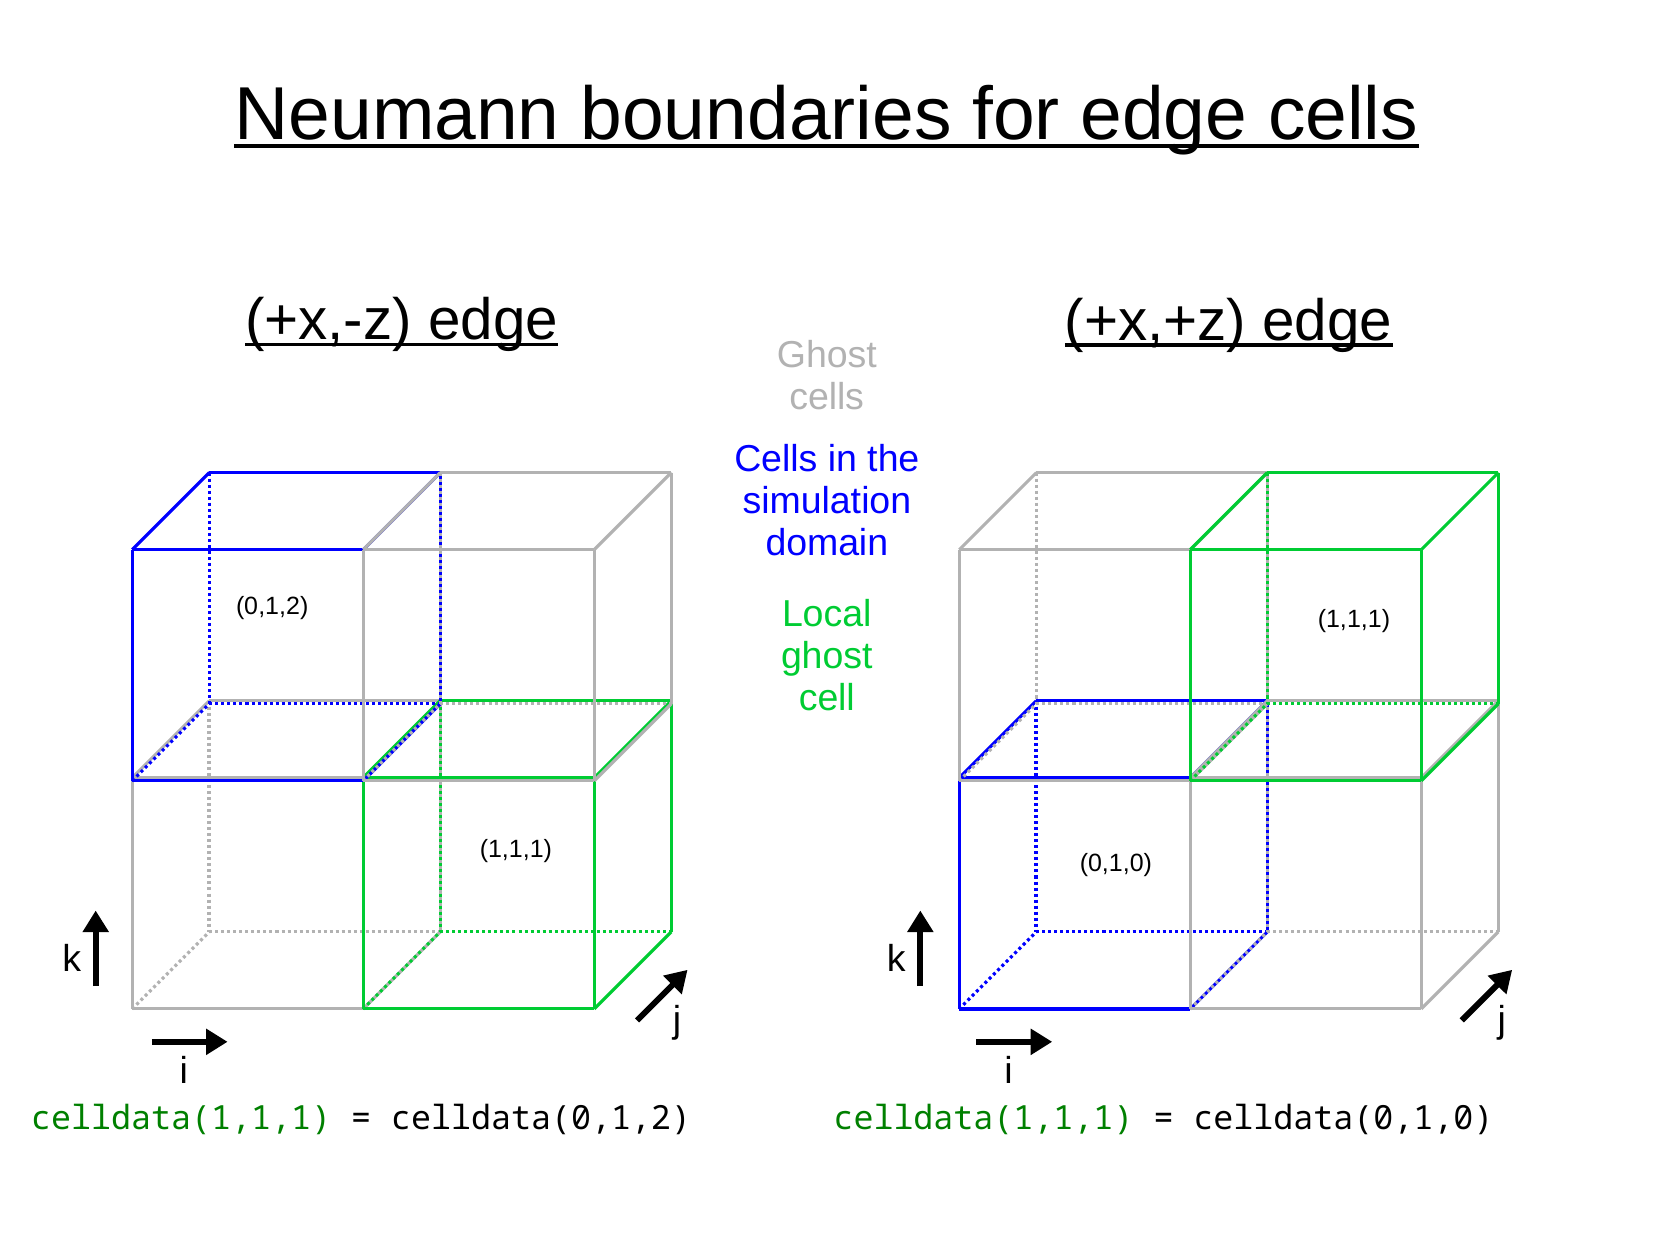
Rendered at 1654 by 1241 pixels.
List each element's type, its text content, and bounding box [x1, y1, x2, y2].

text_box k [42, 929, 101, 987]
text_box Ghost cells [715, 326, 938, 425]
text_box (0,1,2) [209, 584, 336, 628]
text_box j [648, 991, 706, 1048]
text_box (1,1,1) [1288, 597, 1421, 641]
text_box j [1472, 991, 1531, 1048]
text_box Cells in the simulation domain [715, 430, 938, 571]
text_box celldata(1,1,1) = celldata(0,1,0) [818, 1086, 1592, 1202]
text_box Neumann boundaries for edge cells [74, 64, 1579, 164]
text_box celldata(1,1,1) = celldata(0,1,2) [16, 1086, 790, 1202]
text_box Local ghost cell [732, 584, 922, 726]
text_box i [979, 1042, 1038, 1086]
text_box (+x,-z) edge [169, 279, 635, 379]
text_box (+x,+z) edge [985, 280, 1473, 379]
text_box (0,1,0) [1053, 841, 1179, 885]
text_box i [154, 1042, 213, 1086]
text_box (1,1,1) [449, 827, 583, 870]
text_box k [867, 929, 926, 987]
